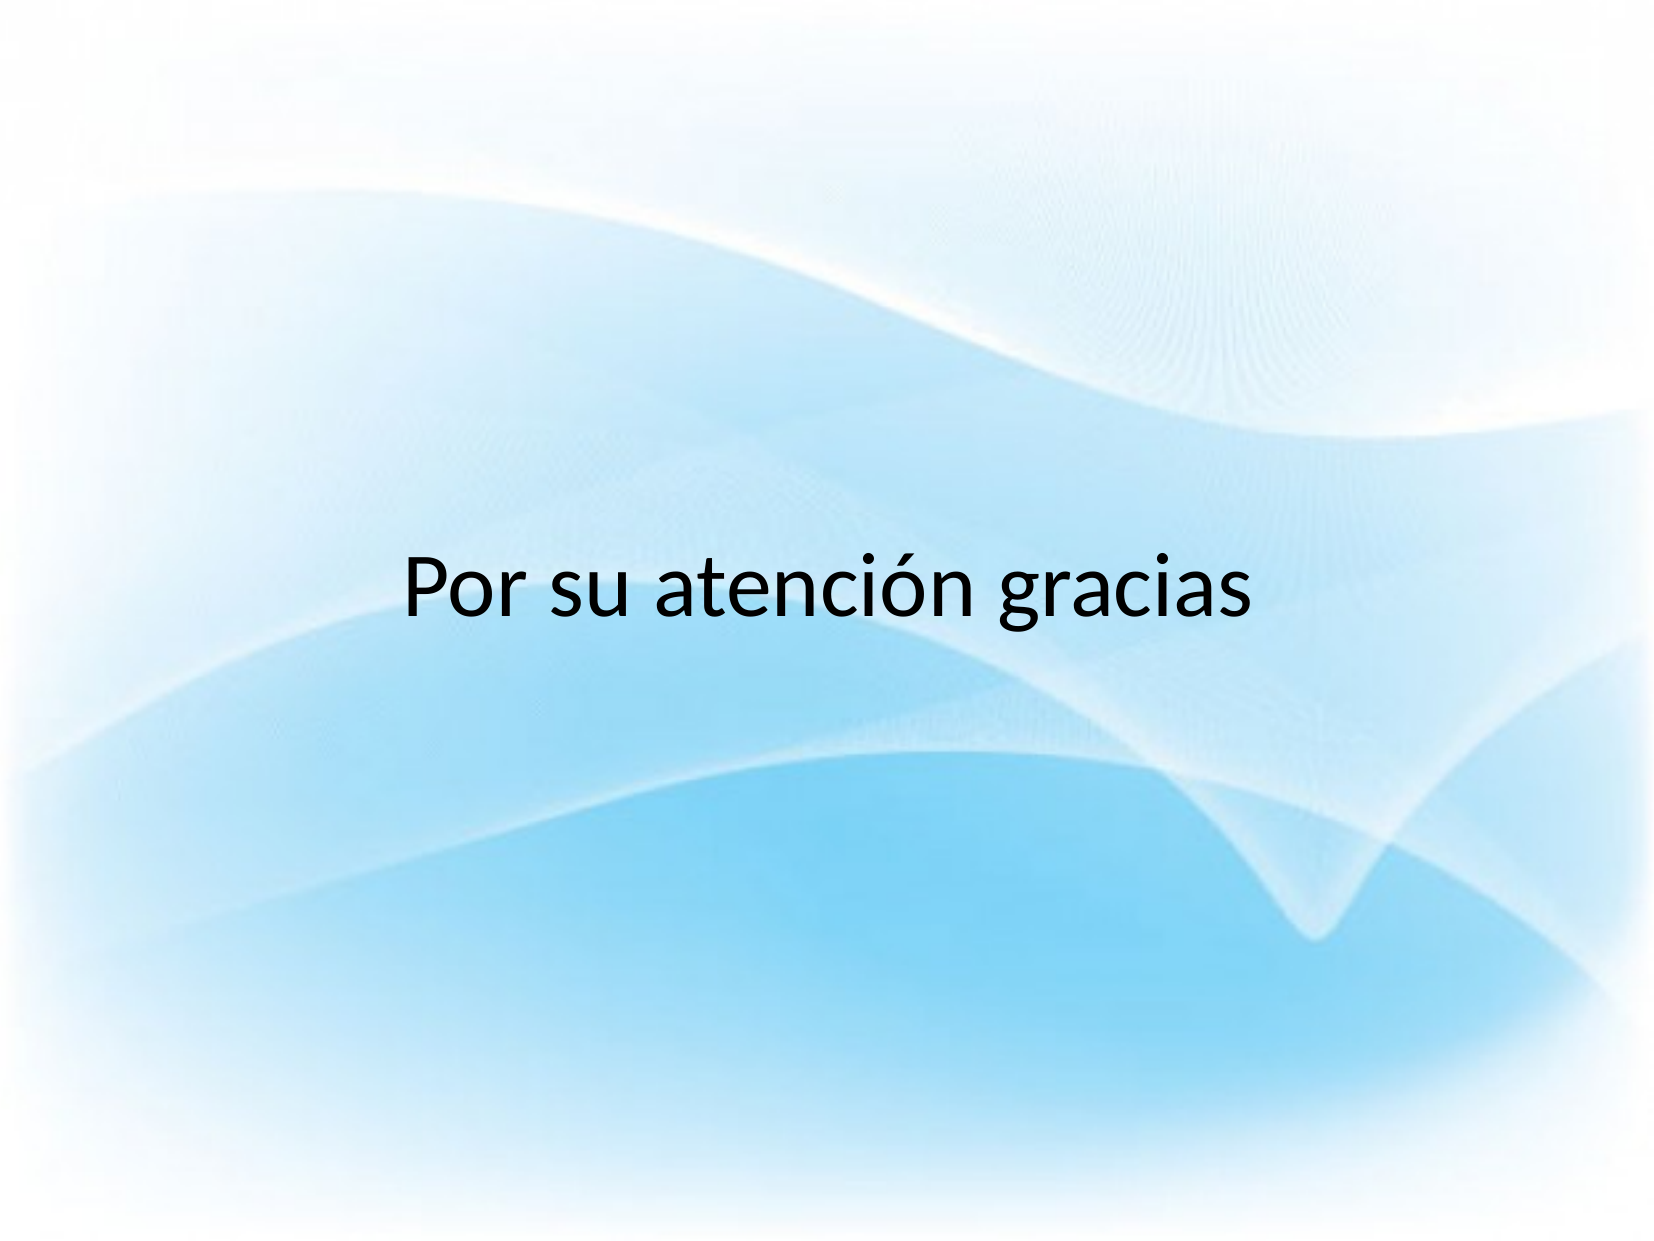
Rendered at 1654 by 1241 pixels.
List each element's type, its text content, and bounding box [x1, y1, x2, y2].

title Por su atención gracias [84, 476, 1573, 684]
picture [0, 0, 1654, 1241]
